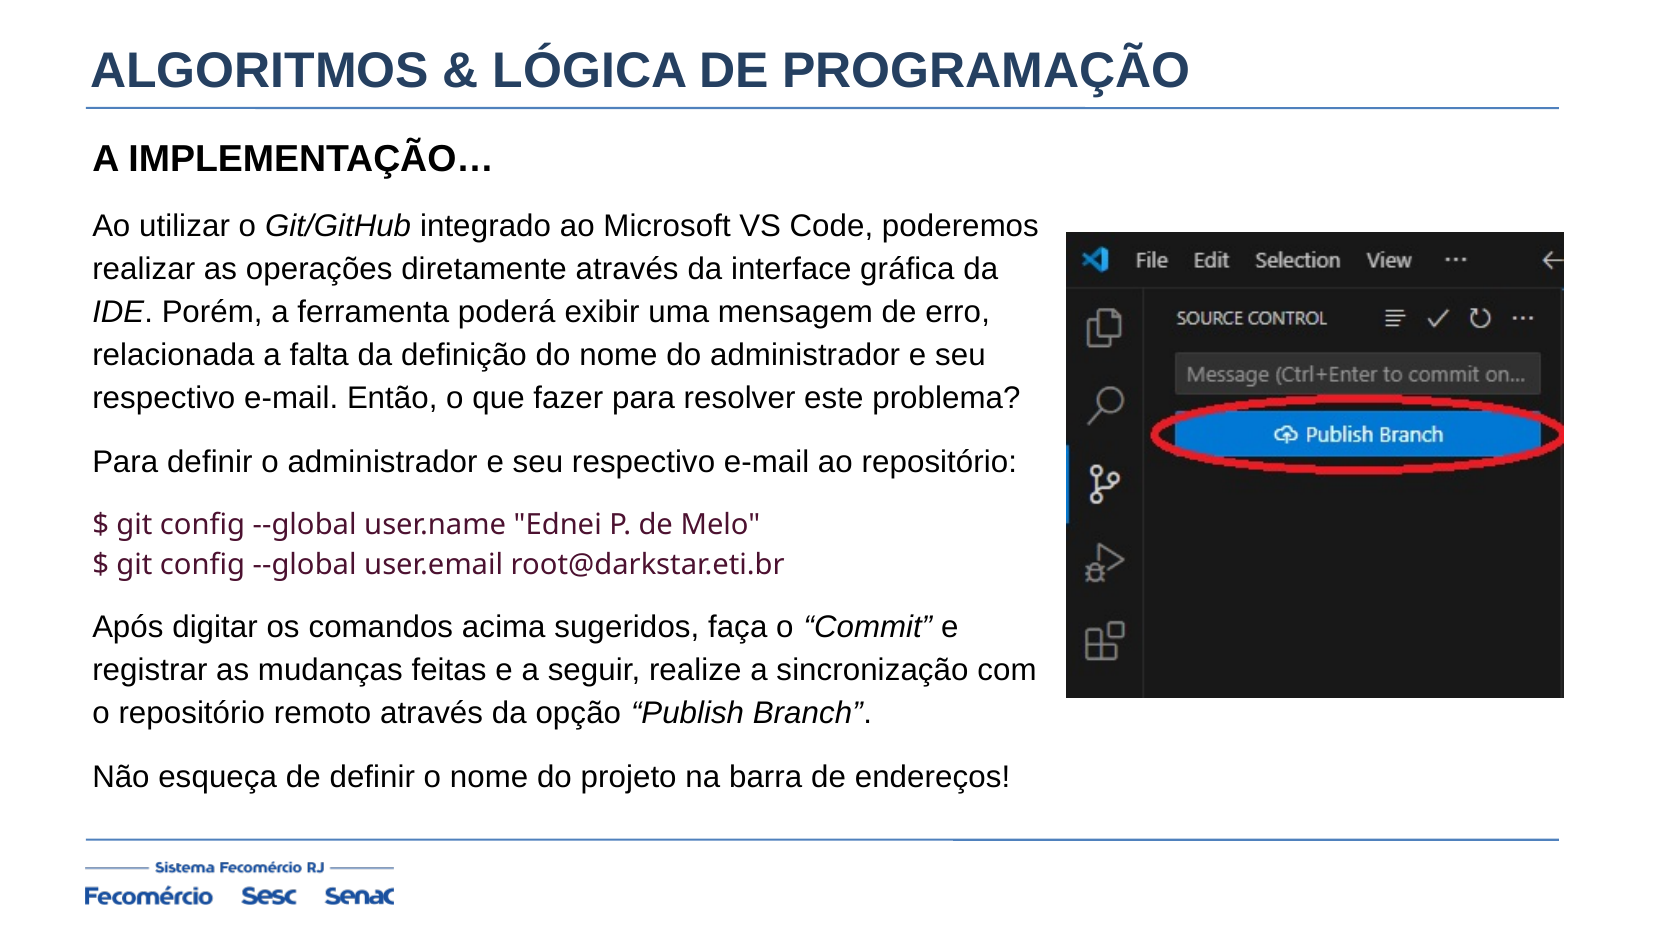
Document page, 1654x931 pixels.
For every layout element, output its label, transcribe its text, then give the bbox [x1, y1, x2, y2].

picture [1066, 232, 1564, 698]
text_box A IMPLEMENTAÇÃO… Ao utilizar o Git/GitHub integrado ao Microsoft VS Code, poderemos realizar as operações diretamente através da interface gráfica da IDE. Porém, a ferramenta poderá exibir uma mensagem de erro, relacionada a falta da definição do nome do administrador e seu respectivo e-mail. Então, o que fazer para resolver este problema? Para definir o administrador e seu respectivo e-mail ao repositório: $ git config --global user.name "Ednei P. de Melo" $ git config --global user.email root@darkstar.eti.br Após digitar os comandos acima sugeridos, faça o “Commit” e registrar as mudanças feitas e a seguir, realize a sincronização com o repositório remoto através da opção “Publish Branch”. Não esqueça de definir o nome do projeto na barra de endereços! [77, 112, 1067, 836]
picture [62, 845, 416, 921]
text_box ALGORITMOS & LÓGICA DE PROGRAMAÇÃO [90, 32, 1564, 104]
